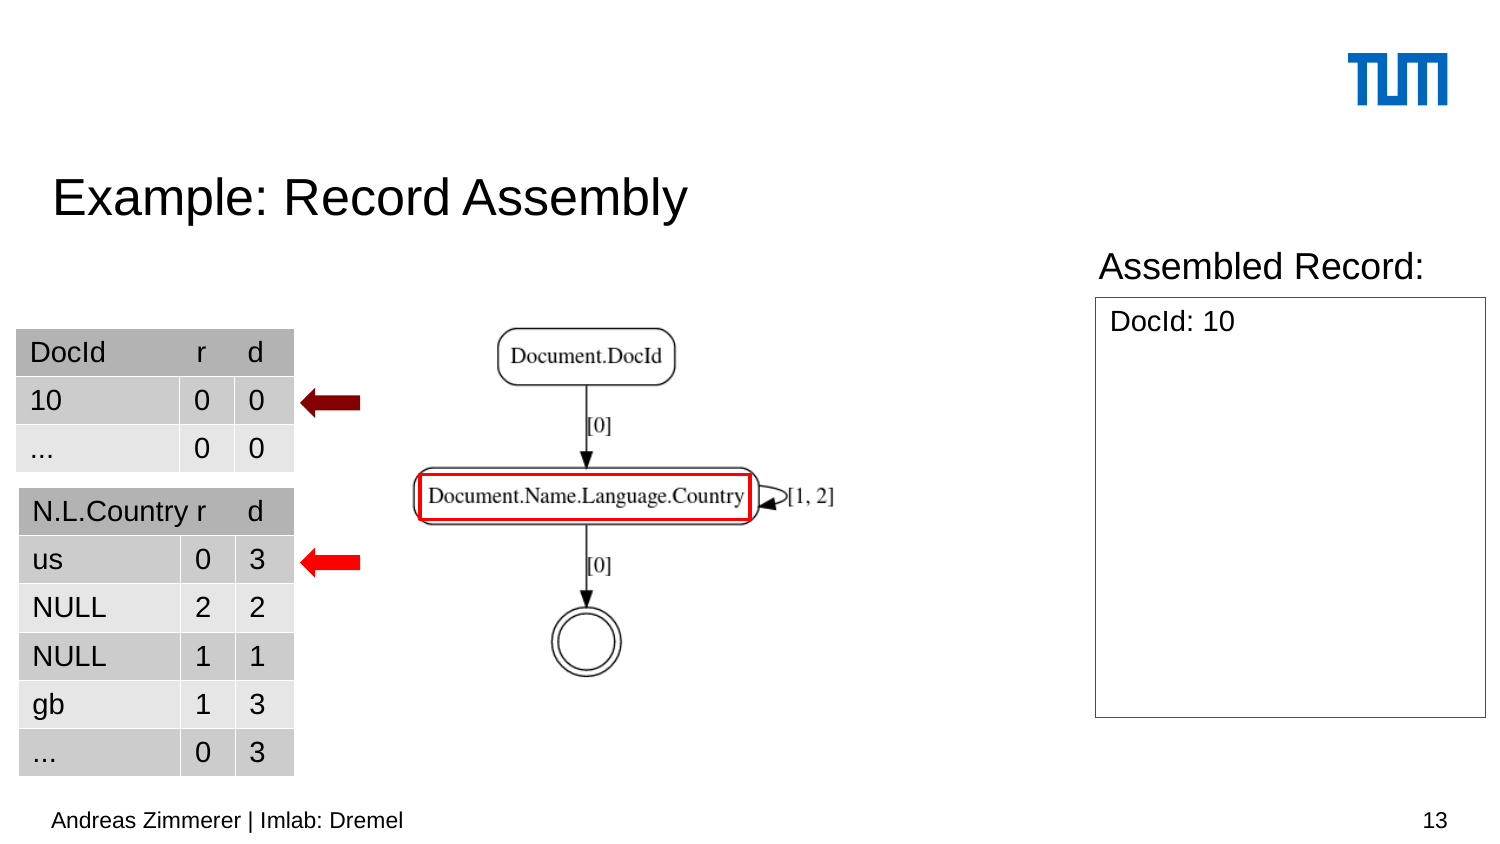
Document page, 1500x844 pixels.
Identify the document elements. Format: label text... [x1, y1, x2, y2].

table_cell 0 [181, 729, 235, 776]
slide_number <number> [1112, 796, 1448, 842]
table_cell gb [19, 681, 180, 728]
table_cell 3 [236, 681, 294, 728]
table_cell NULL [19, 633, 180, 680]
table_cell 0 [180, 425, 234, 472]
table_cell 0 [235, 377, 294, 424]
table_cell us [19, 536, 180, 583]
table_cell 3 [236, 729, 294, 776]
table_cell ... [16, 425, 179, 472]
table_cell 10 [16, 377, 179, 424]
table_cell NULL [19, 584, 180, 632]
table_cell 1 [236, 633, 294, 680]
table_cell 2 [181, 584, 235, 632]
table_header DocId r d [16, 329, 294, 376]
footer Andreas Zimmerer | Imlab: Dremel [51, 796, 1112, 842]
table_cell 0 [235, 425, 294, 472]
table_cell ... [19, 729, 180, 776]
picture [408, 322, 841, 683]
table_header N.L.Country r d [19, 488, 294, 535]
text_box [300, 547, 361, 578]
text_box [300, 387, 361, 418]
table_cell 0 [180, 377, 234, 424]
table_cell 1 [181, 633, 235, 680]
table_cell 1 [181, 681, 235, 728]
table_cell 3 [236, 536, 294, 583]
title Example: Record Assembly [52, 159, 1449, 227]
text_box DocId: 10 [1095, 297, 1486, 718]
table_cell 2 [236, 584, 294, 632]
text_box Assembled Record: [1083, 237, 1441, 295]
table_cell 0 [181, 536, 235, 583]
